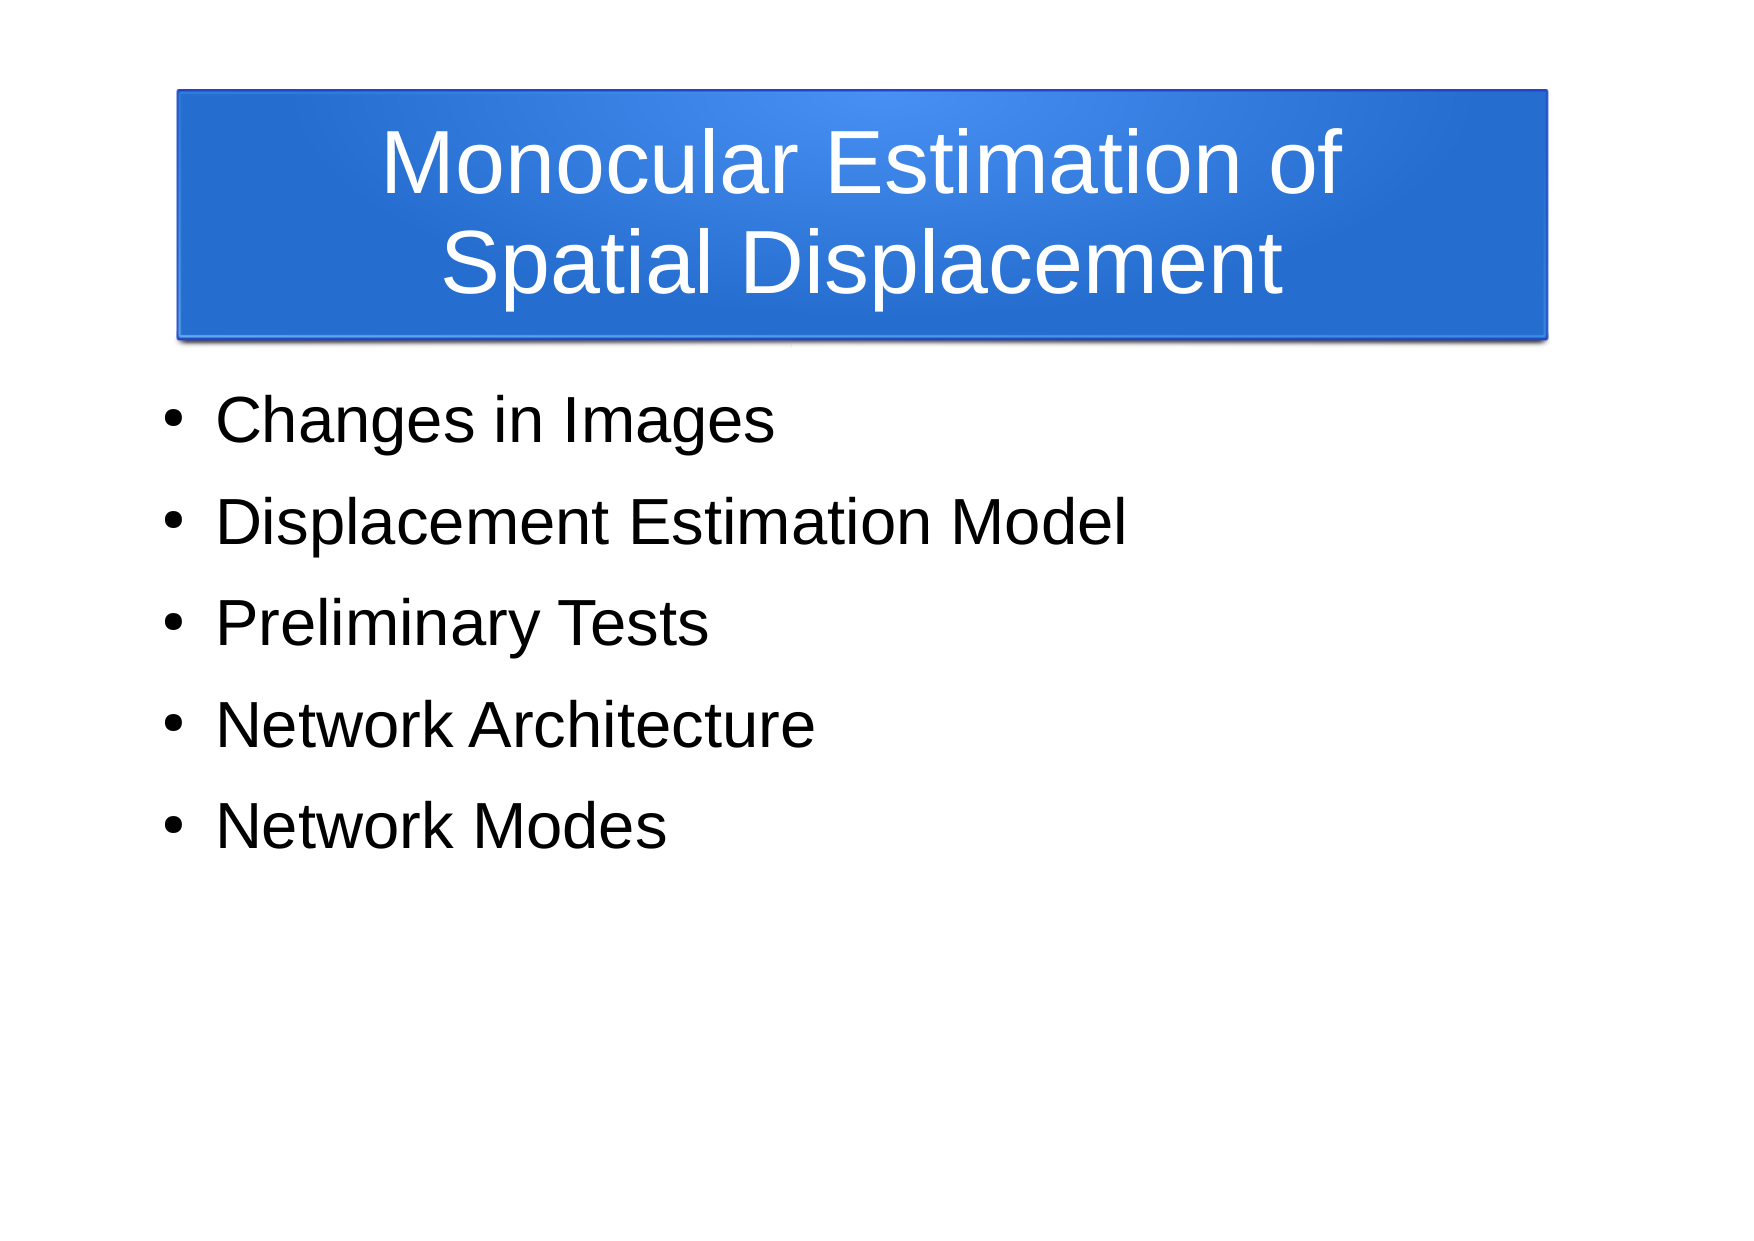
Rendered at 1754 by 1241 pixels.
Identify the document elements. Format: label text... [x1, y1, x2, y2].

list Changes in Images Displacement Estimation Model Preliminary Tests Network Architecture Network Modes [144, 383, 1585, 1182]
title Monocular Estimation of Spatial Displacement [201, 108, 1525, 317]
picture [172, 89, 1553, 348]
